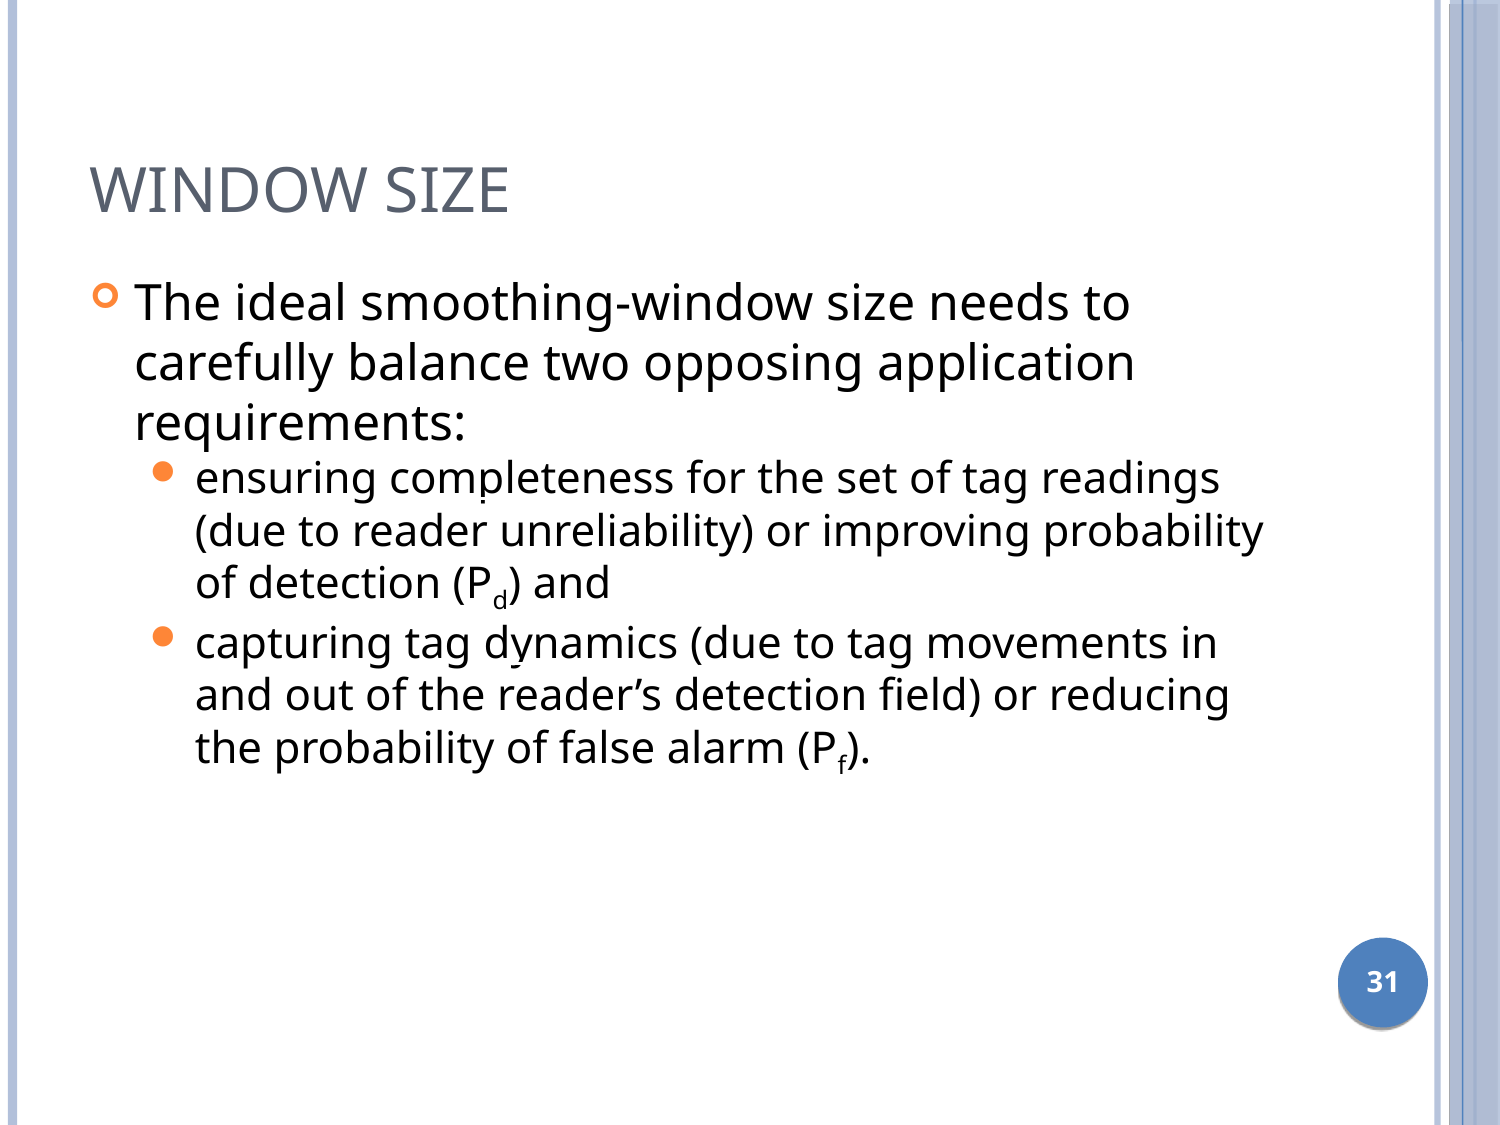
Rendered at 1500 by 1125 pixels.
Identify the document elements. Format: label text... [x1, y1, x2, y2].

text_box The ideal smoothing-window size needs to carefully balance two opposing application requirements: ensuring completeness for the set of tag readings (due to reader unreliability) or improving probability of detection (Pd) and capturing tag dynamics (due to tag movements in and out of the reader’s detection field) or reducing the probability of false alarm (Pf). [74, 262, 1300, 1062]
text_box Window Size [74, 45, 1300, 233]
text_box <number> [1333, 940, 1434, 1027]
